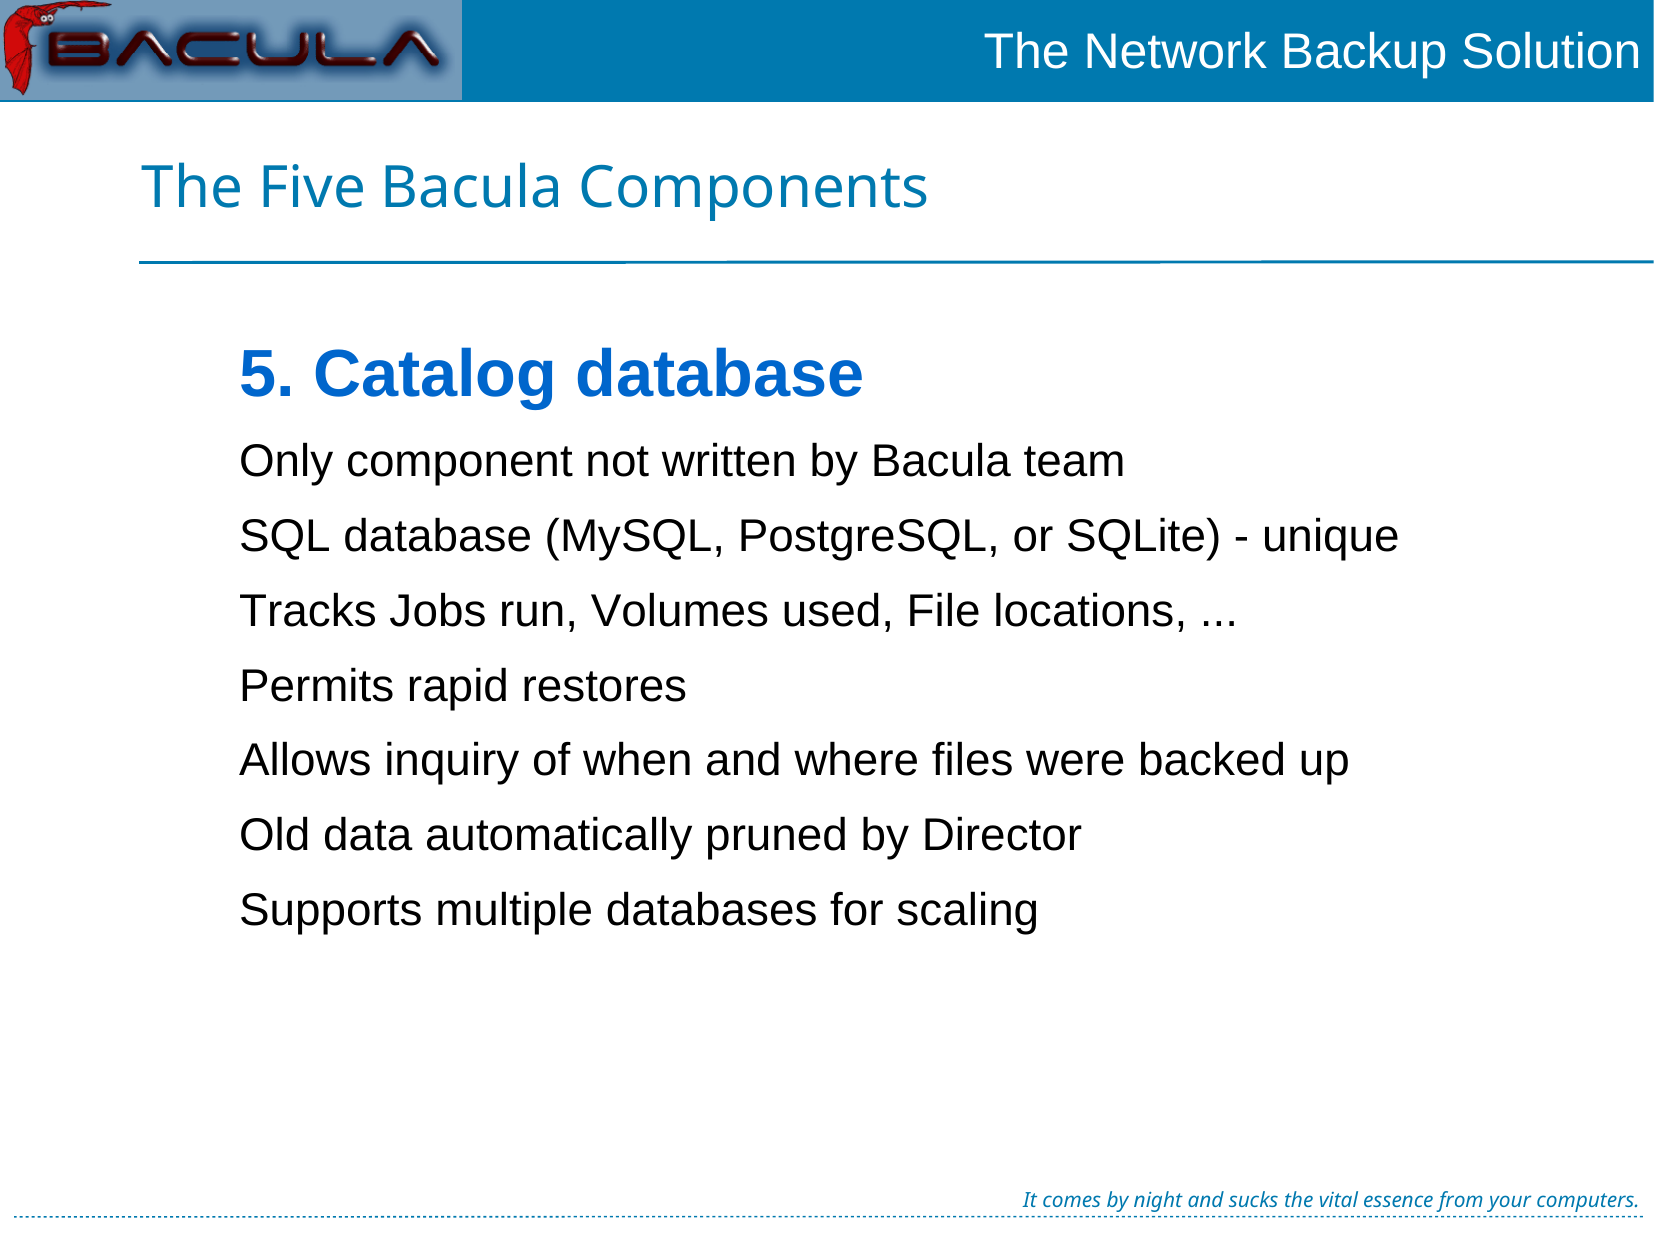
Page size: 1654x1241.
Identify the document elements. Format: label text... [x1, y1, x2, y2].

title The Five Bacula Components [141, 112, 1501, 226]
picture [0, 0, 461, 99]
list 5. Catalog database Only component not written by Bacula team SQL database (MySQL, PostgreSQL, or SQLite) - unique Tracks Jobs run, Volumes used, File locations, ... Permits rapid restores Allows inquiry of when and where files were backed up Old data automatically pruned by Director Supports multiple databases for scaling [144, 336, 1538, 1126]
